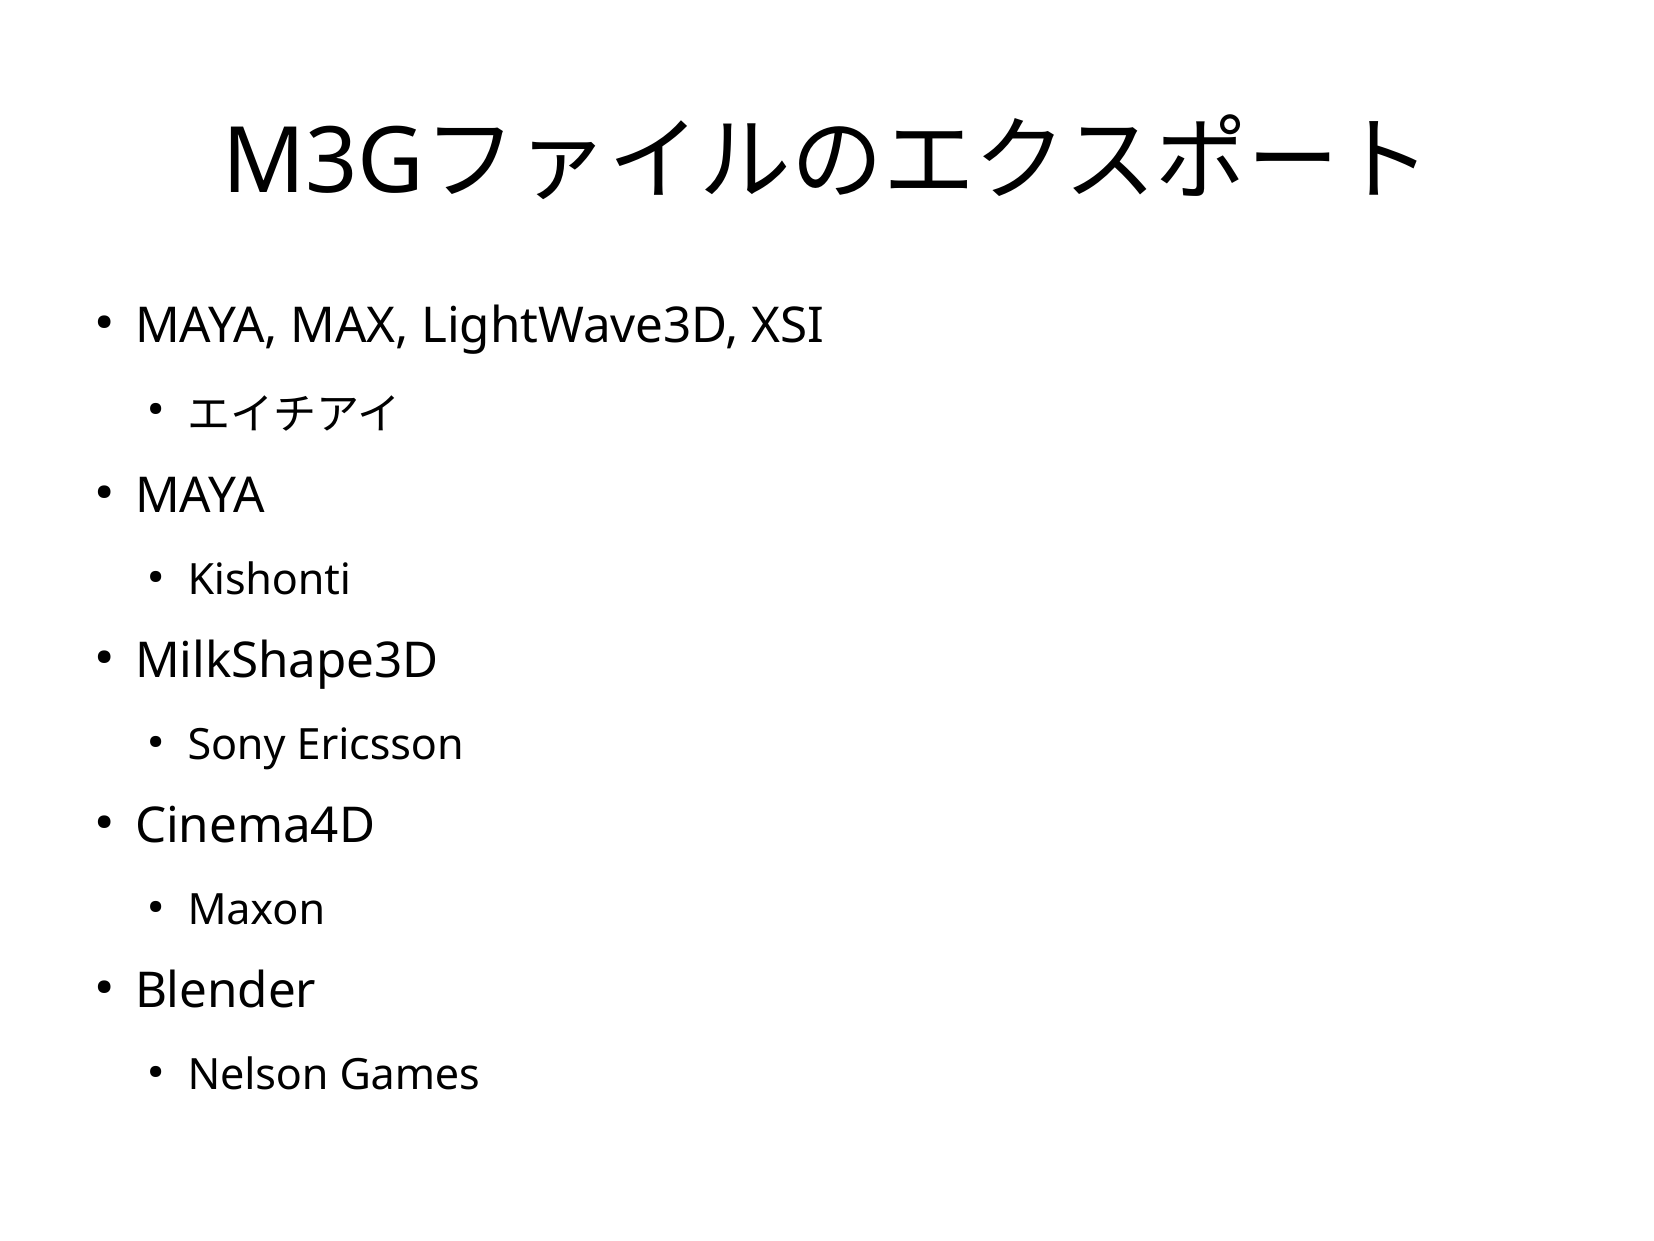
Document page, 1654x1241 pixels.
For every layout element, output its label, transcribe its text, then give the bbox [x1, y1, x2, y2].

title M3Gファイルのエクスポート [82, 34, 1571, 272]
list MAYA, MAX, LightWave3D, XSI エイチアイ MAYA Kishonti MilkShape3D Sony Ericsson Cinema4D Maxon Blender Nelson Games [82, 290, 1571, 1109]
